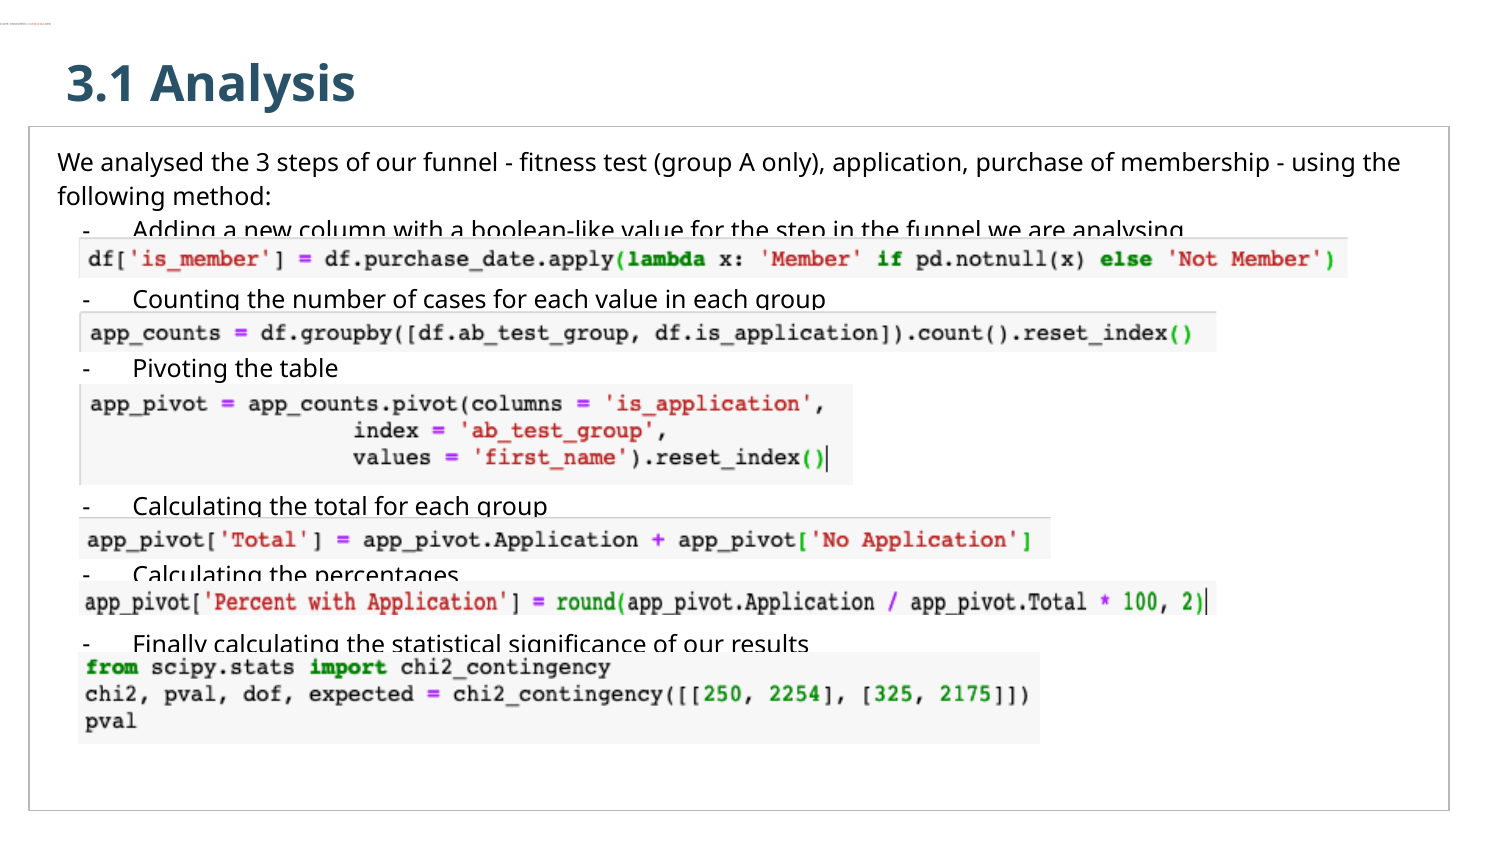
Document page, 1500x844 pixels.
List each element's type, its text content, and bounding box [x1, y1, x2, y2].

text_box We analysed the 3 steps of our funnel - fitness test (group A only), application, purchase of membership - using the following method: Adding a new column with a boolean-like value for the step in the funnel we are analysing Counting the number of cases for each value in each group Pivoting the table Calculating the total for each group Calculating the percentages Finally calculating the statistical significance of our results [29, 126, 1449, 811]
picture [78, 652, 1040, 744]
picture [78, 581, 1217, 615]
picture [78, 236, 1348, 278]
text_box 3.1 Analysis [51, 47, 1449, 126]
picture [78, 384, 853, 485]
picture [78, 517, 1051, 559]
picture [78, 310, 1217, 352]
